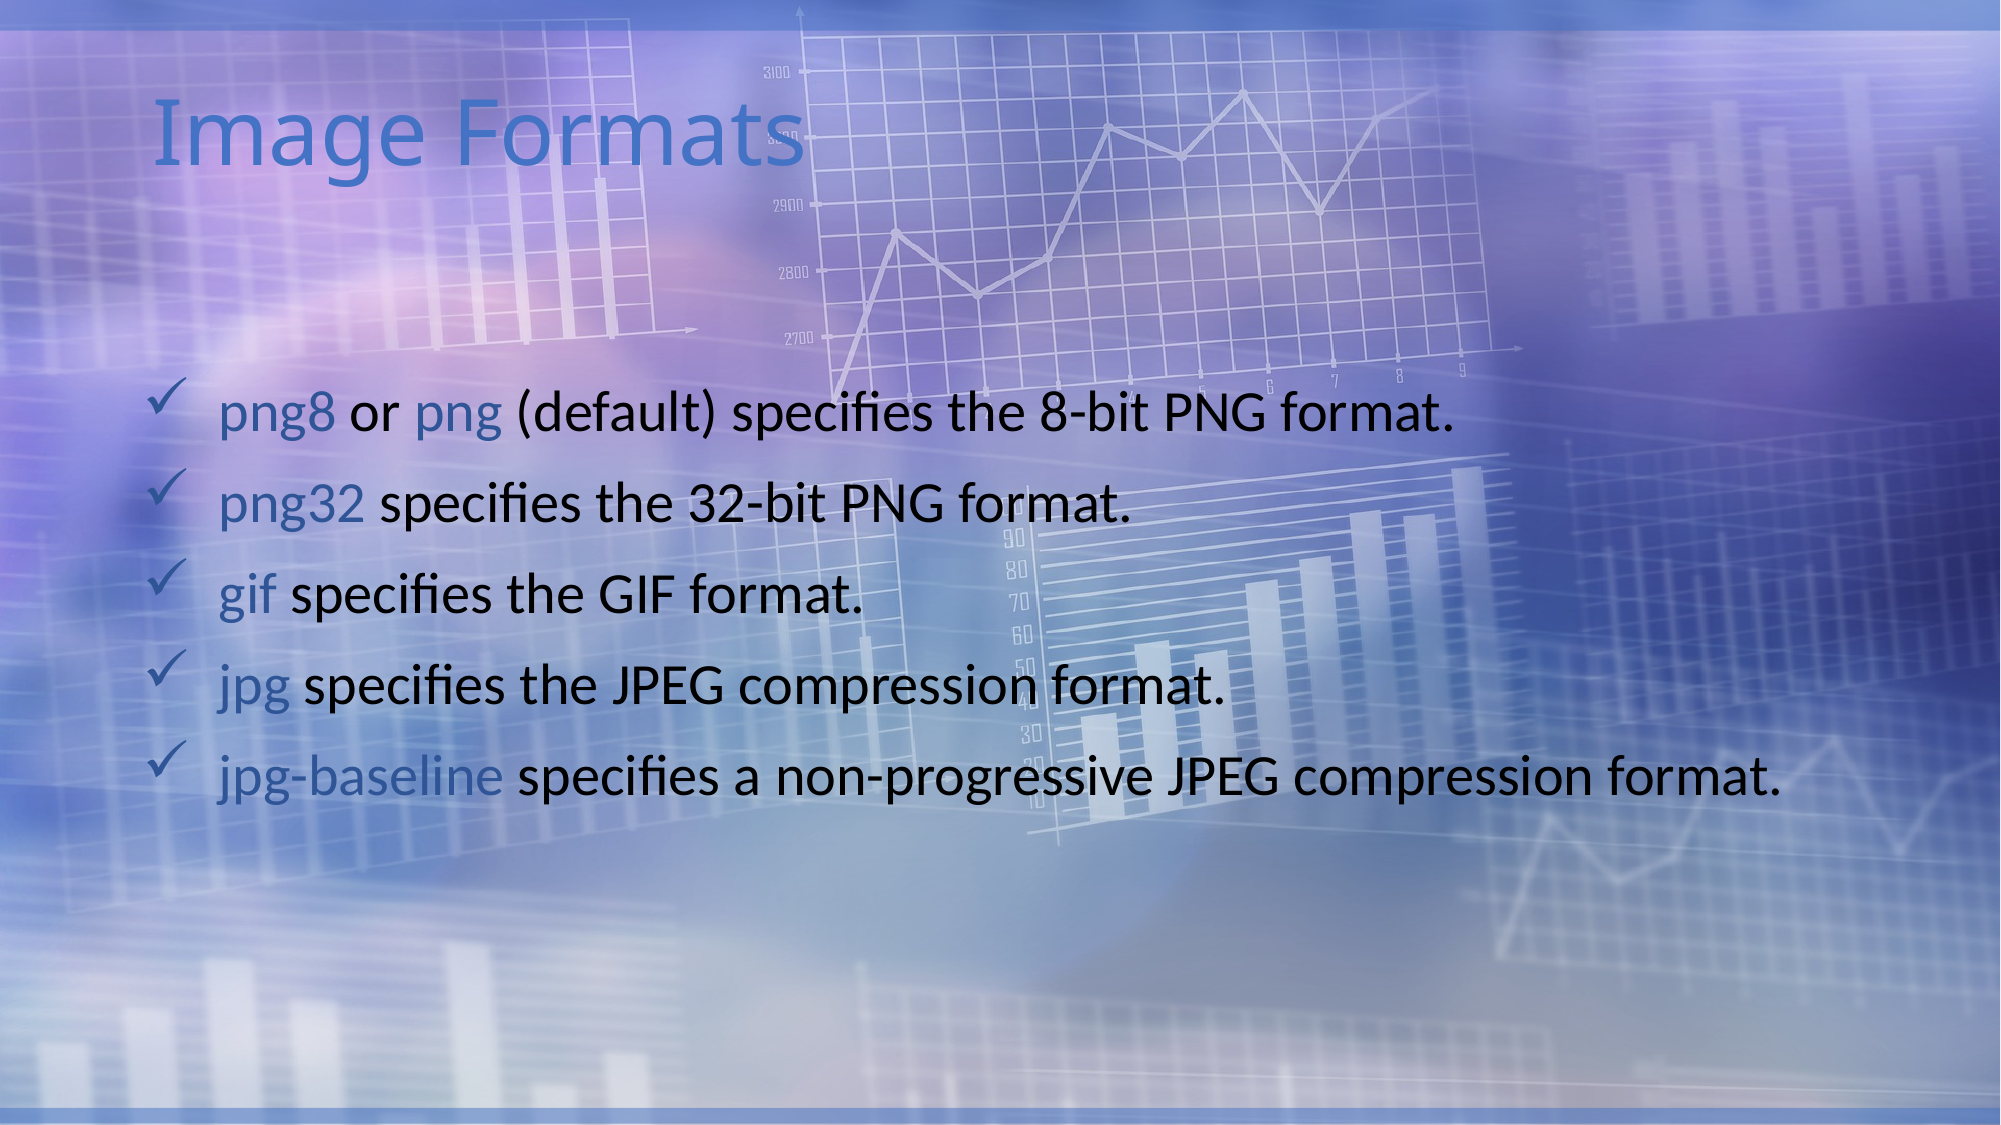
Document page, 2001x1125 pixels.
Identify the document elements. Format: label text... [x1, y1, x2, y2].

title Image Formats [137, 59, 1863, 197]
list png8 or png (default) specifies the 8-bit PNG format. png32 specifies the 32-bit PNG format. gif specifies the GIF format. jpg specifies the JPEG compression format. jpg-baseline specifies a non-progressive JPEG compression format. [127, 365, 1853, 1017]
picture [0, 31, 2001, 1125]
